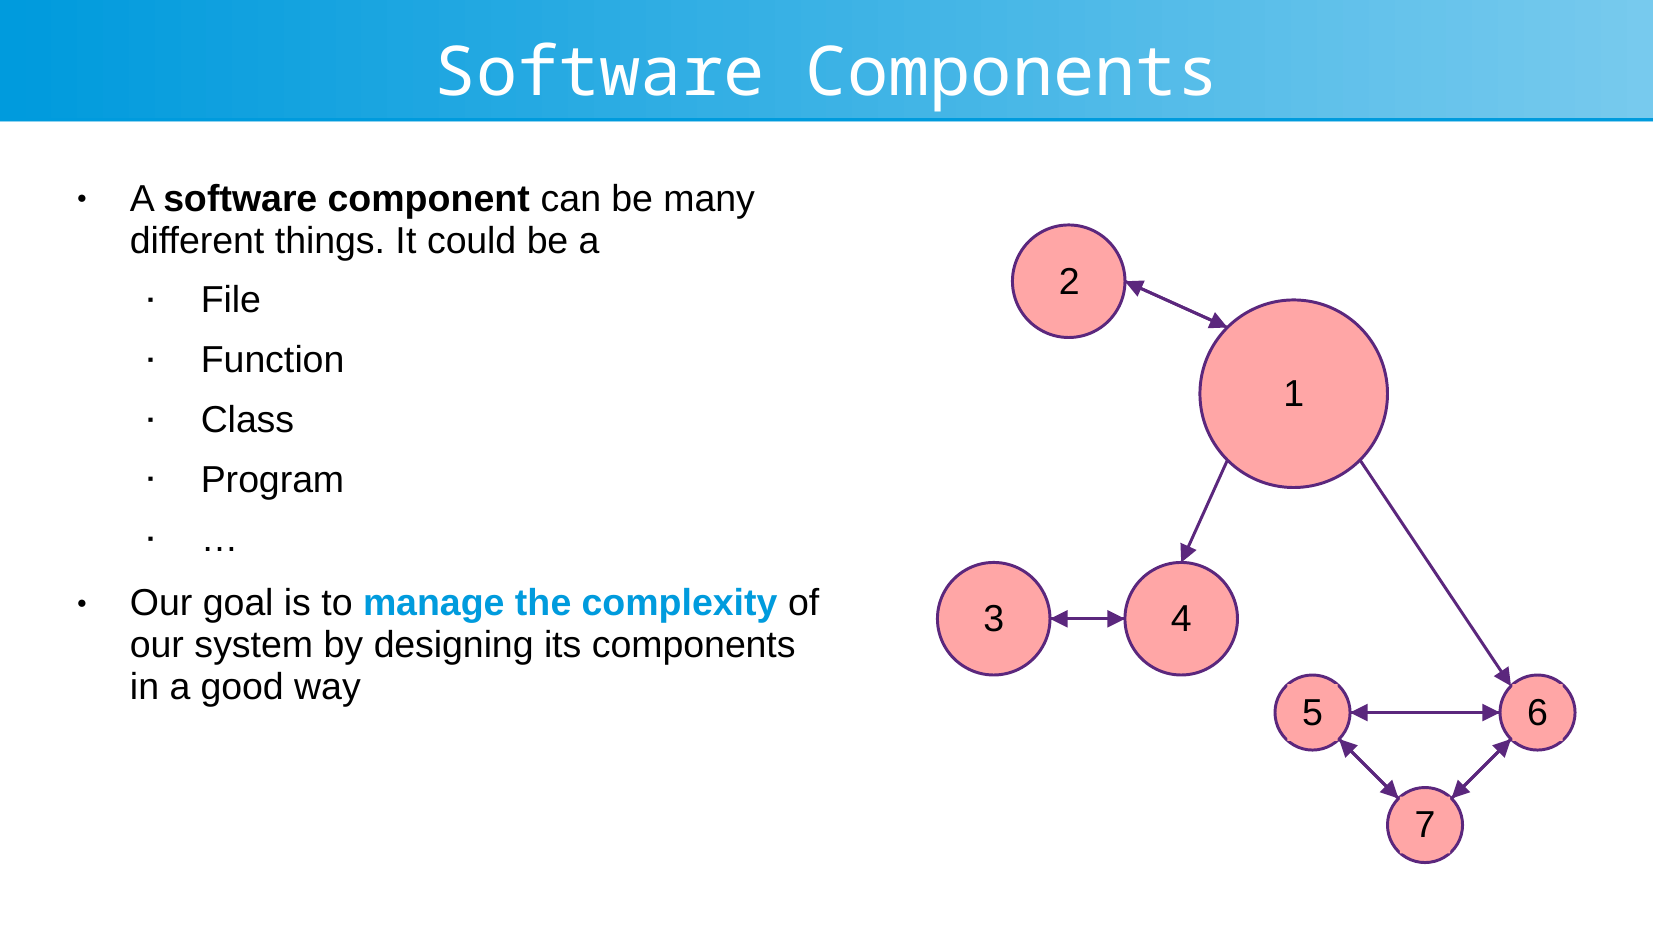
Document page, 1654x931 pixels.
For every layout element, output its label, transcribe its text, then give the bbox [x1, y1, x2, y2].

text_box 6 [1512, 684, 1563, 741]
text_box [1563, 685, 1576, 741]
text_box [1288, 675, 1337, 684]
text_box [1275, 685, 1287, 740]
text_box [1124, 562, 1238, 676]
text_box [1288, 741, 1337, 751]
text_box [1338, 685, 1350, 739]
text_box [1387, 799, 1399, 853]
text_box 7 [1399, 796, 1451, 854]
text_box [1401, 787, 1449, 796]
text_box [1401, 854, 1449, 863]
text_box [937, 562, 1050, 676]
text_box 2 [1044, 252, 1082, 310]
list A software component can be many different things. It could be a File Function Class Program … Our goal is to manage the complexity of our system by designing its components in a good way [59, 177, 826, 768]
text_box 4 [1156, 590, 1207, 648]
text_box [1513, 675, 1562, 684]
title Software Components [59, 28, 1595, 109]
text_box [1199, 299, 1388, 488]
text_box 1 [1268, 365, 1319, 423]
text_box 5 [1287, 684, 1338, 741]
text_box [1451, 799, 1463, 853]
text_box [1012, 224, 1125, 338]
text_box [1500, 685, 1512, 739]
text_box [1513, 741, 1562, 751]
text_box 3 [968, 590, 1019, 648]
